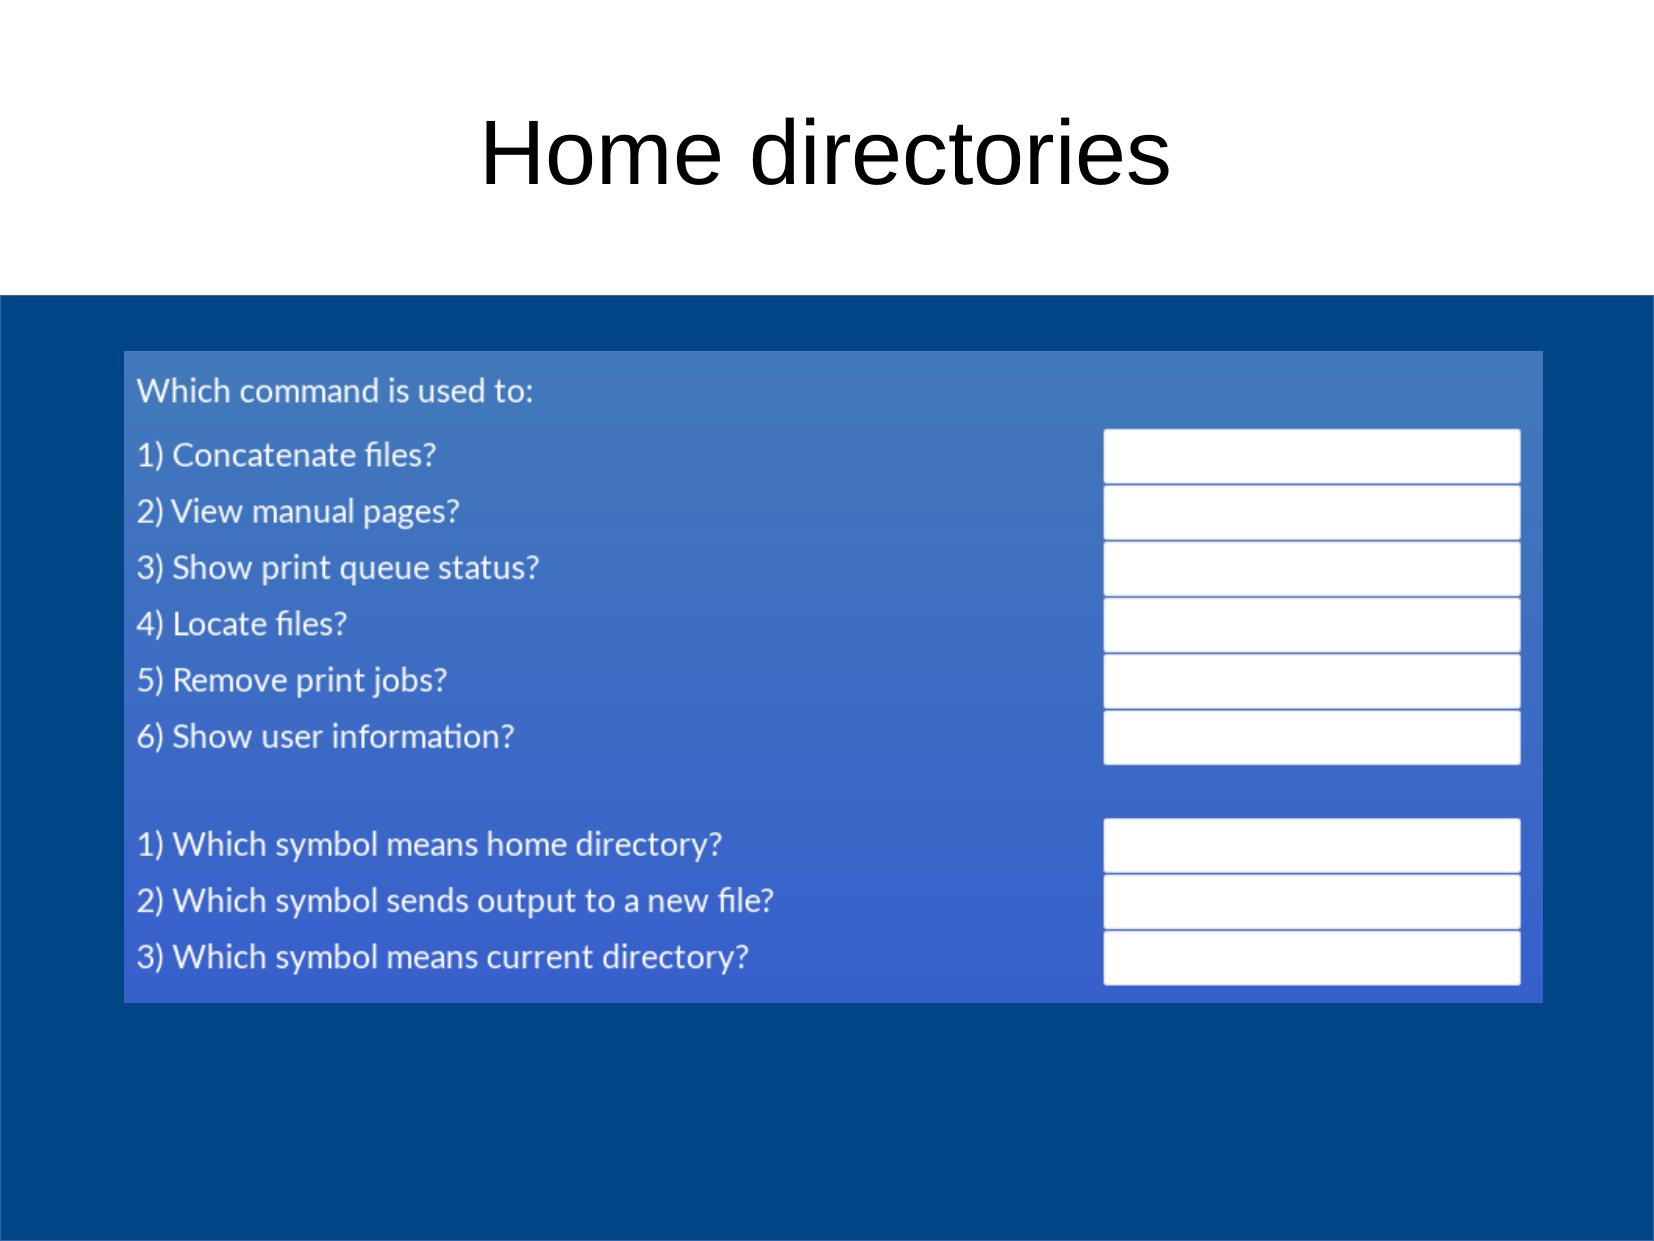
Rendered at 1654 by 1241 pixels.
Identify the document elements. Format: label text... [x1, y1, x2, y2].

picture [124, 351, 1543, 1003]
text_box [0, 295, 1654, 1241]
title Home directories [82, 49, 1571, 257]
